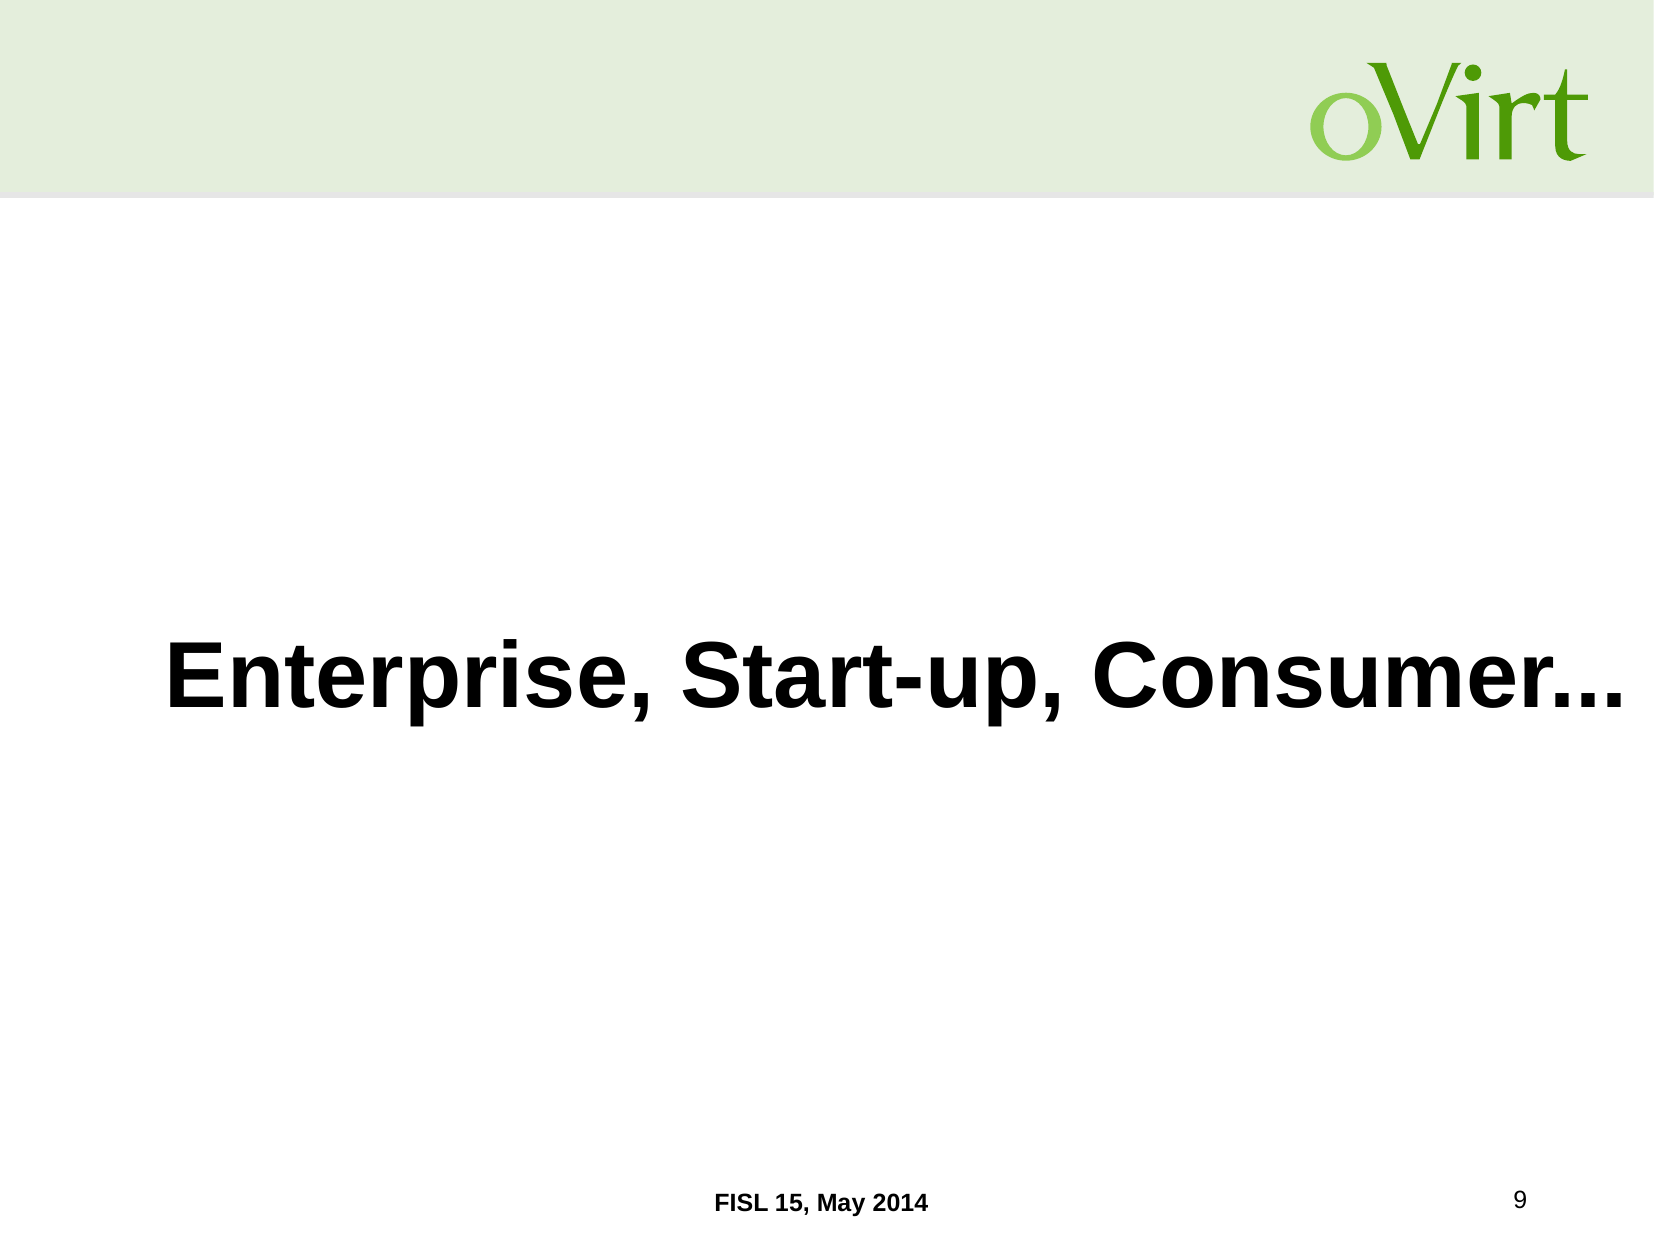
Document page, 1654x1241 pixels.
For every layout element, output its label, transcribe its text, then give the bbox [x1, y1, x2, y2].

text_box Enterprise, Start-up, Consumer... [150, 615, 1654, 750]
